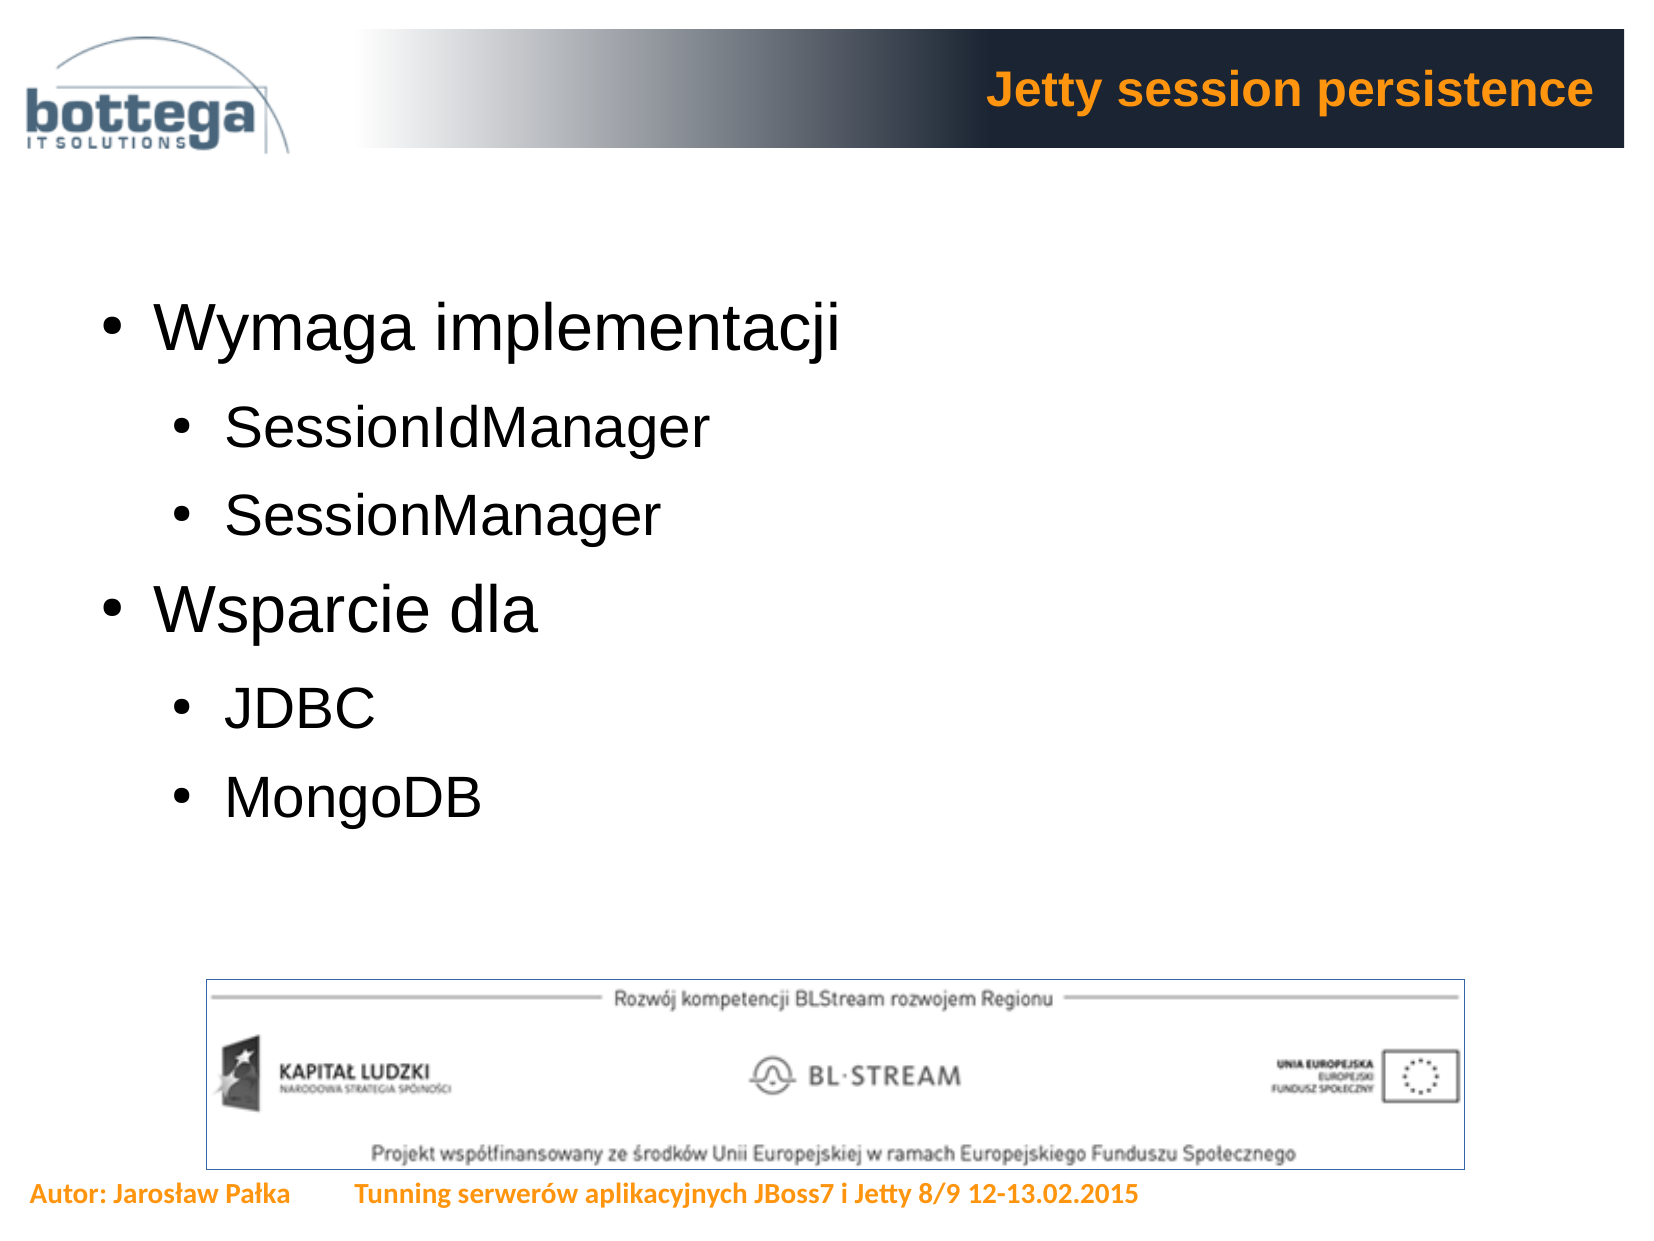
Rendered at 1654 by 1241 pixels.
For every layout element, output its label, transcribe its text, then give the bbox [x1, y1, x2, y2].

title Jetty session persistence [354, 29, 1625, 148]
list Wymaga implementacji SessionIdManager SessionManager Wsparcie dla JDBC MongoDB [82, 290, 1571, 1109]
picture [17, 29, 296, 160]
picture [207, 1109, 1464, 1169]
